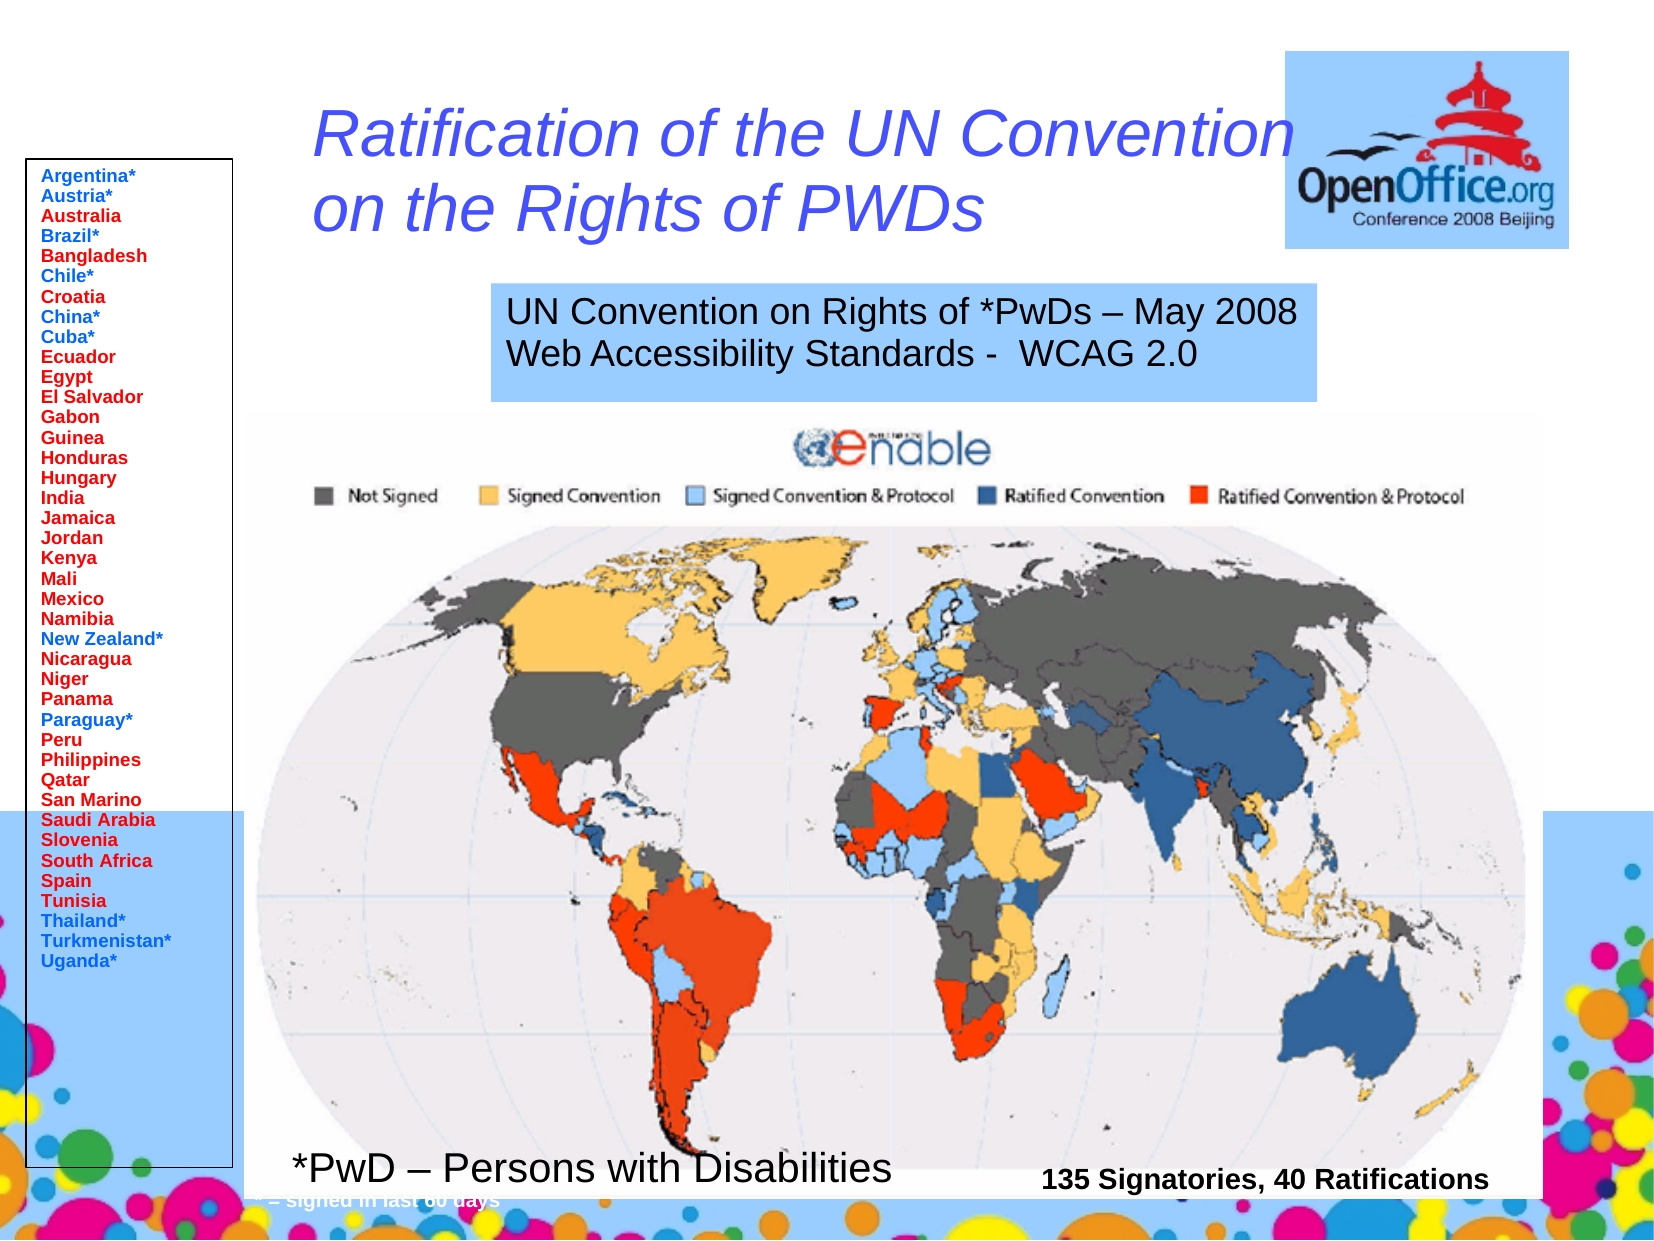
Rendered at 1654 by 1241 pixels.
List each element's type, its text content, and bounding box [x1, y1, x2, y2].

text_box Argentina* Austria* Australia Brazil* Bangladesh Chile* Croatia China* Cuba* Ecuador Egypt El Salvador Gabon Guinea Honduras Hungary India Jamaica Jordan Kenya Mali Mexico Namibia New Zealand* Nicaragua Niger Panama Paraguay* Peru Philippines Qatar San Marino Saudi Arabia Slovenia South Africa Spain Tunisia Thailand* Turkmenistan* Uganda* [25, 158, 233, 1168]
text_box * = signed in last 60 days [239, 1182, 623, 1227]
text_box 135 Signatories, 40 Ratifications [970, 1156, 1563, 1212]
picture [0, 411, 1654, 1240]
text_box *PwD – Persons with Disabilities [276, 1136, 1033, 1204]
text_box UN Convention on Rights of *PwDs – May 2008 Web Accessibility Standards - WCAG 2.0 [491, 283, 1318, 402]
picture [1285, 51, 1569, 88]
title Ratification of the UN Convention on the Rights of PWDs [296, 88, 1654, 260]
